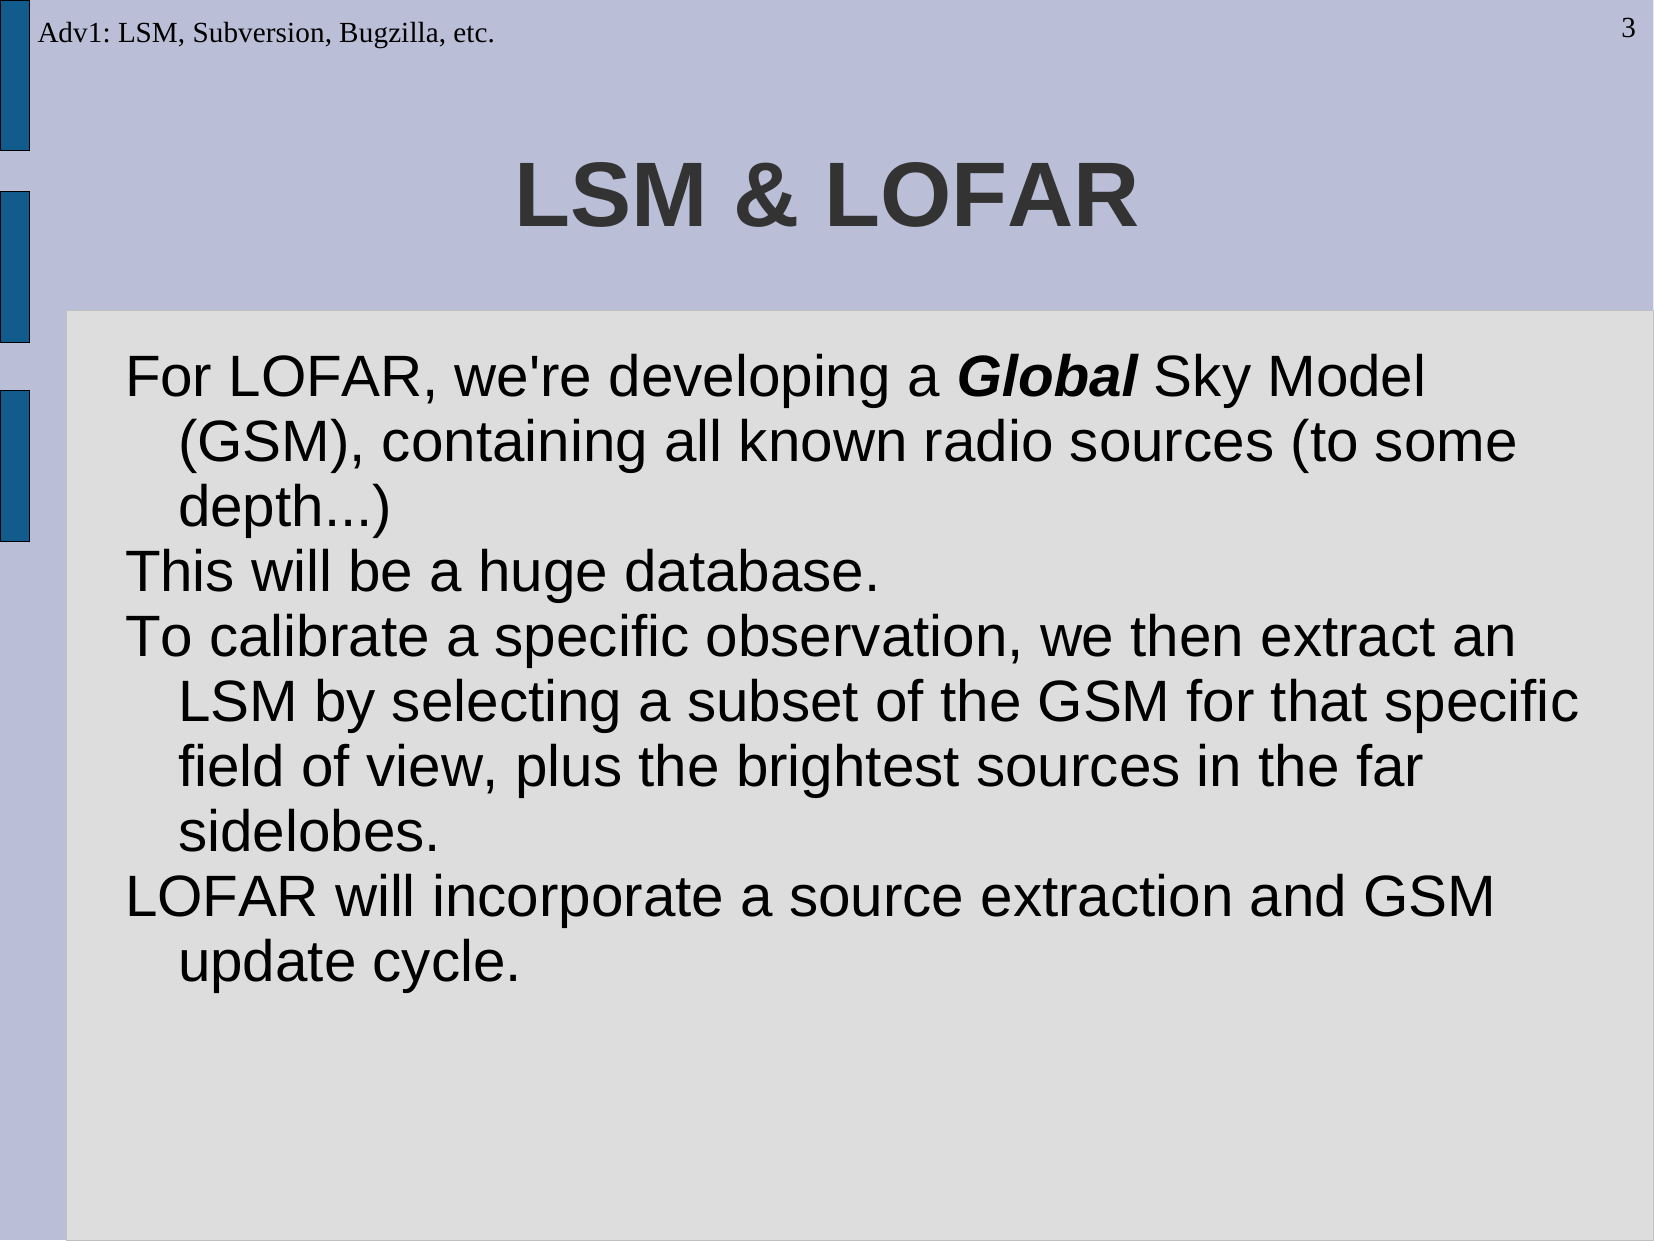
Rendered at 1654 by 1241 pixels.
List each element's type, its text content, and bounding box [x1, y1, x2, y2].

list For LOFAR, we're developing a Global Sky Model (GSM), containing all known radio sources (to some depth...) This will be a huge database. To calibrate a specific observation, we then extract an LSM by selecting a subset of the GSM for that specific field of view, plus the brightest sources in the far sidelobes. LOFAR will incorporate a source extraction and GSM update cycle. [107, 343, 1606, 1125]
title LSM & LOFAR [121, 91, 1534, 299]
